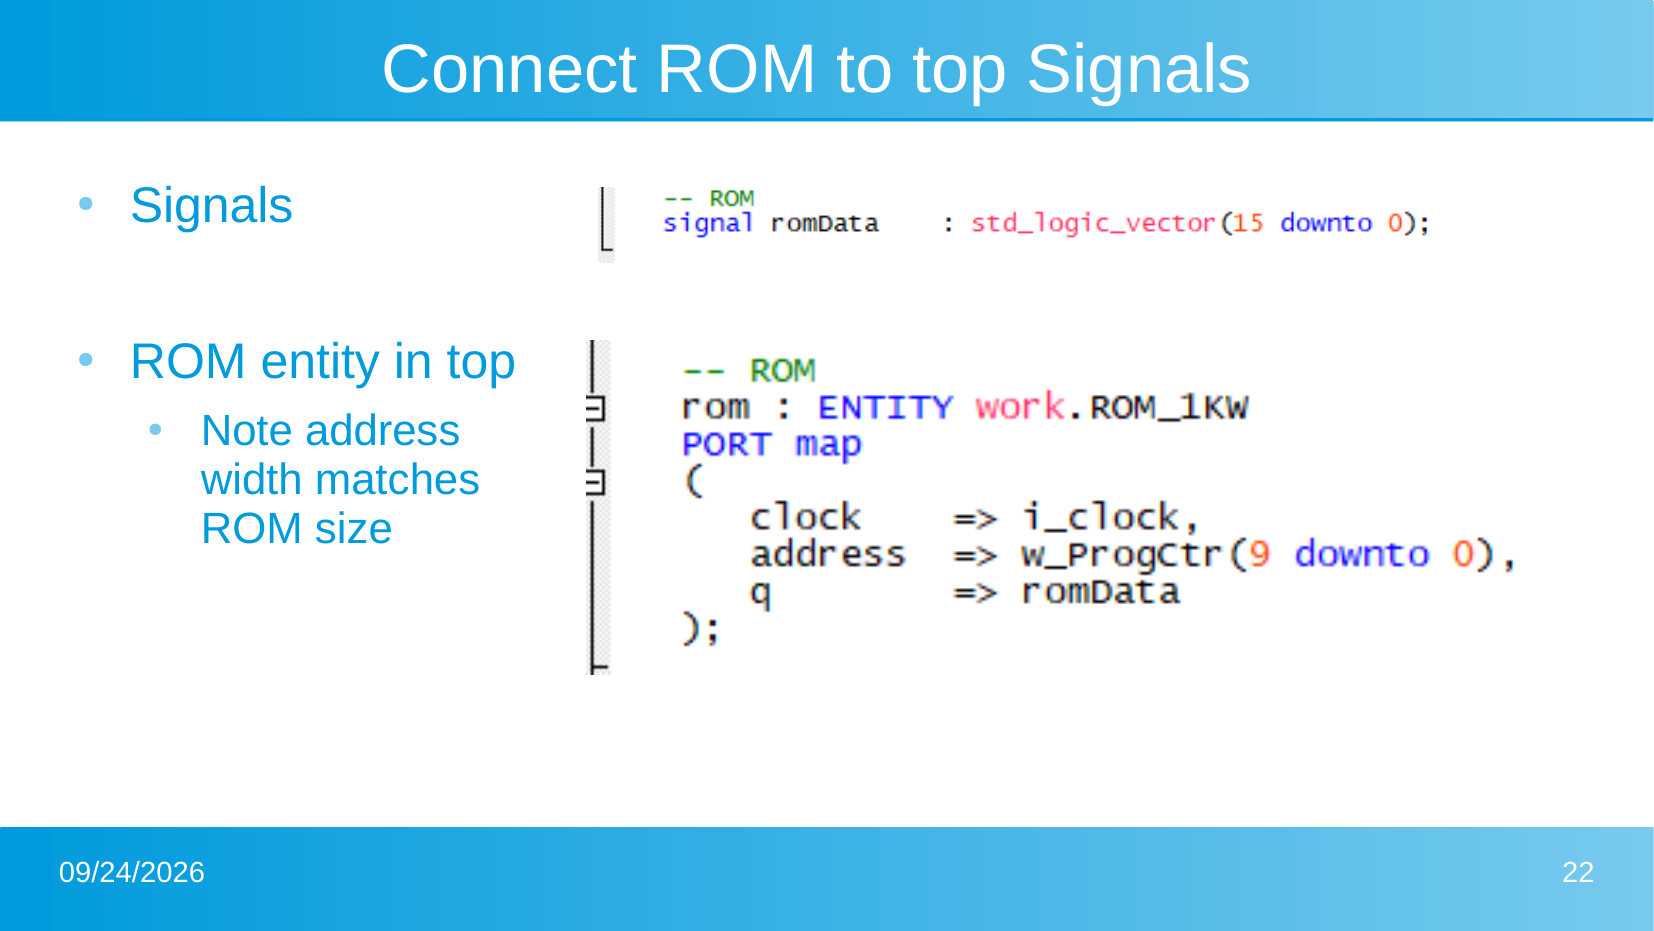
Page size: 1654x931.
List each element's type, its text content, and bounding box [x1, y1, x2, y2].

list Signals ROM entity in top Note address width matches ROM size [59, 177, 563, 768]
title Connect ROM to top Signals [59, 29, 1595, 108]
picture [598, 187, 1479, 263]
picture [586, 340, 1564, 676]
